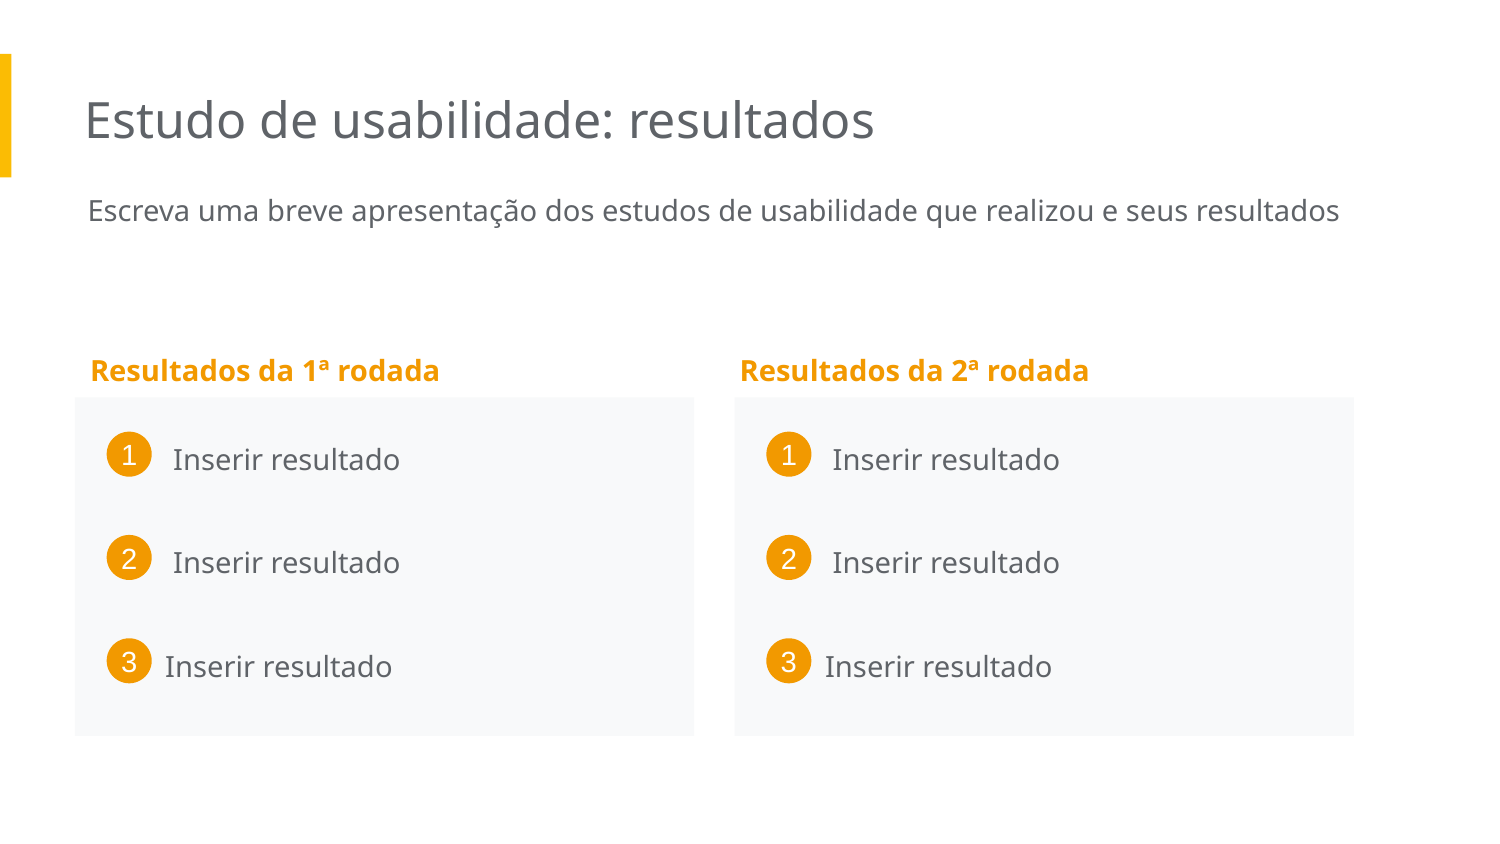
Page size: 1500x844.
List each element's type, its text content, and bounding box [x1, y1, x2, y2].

text_box 1 [766, 431, 812, 477]
text_box Inserir resultado [809, 627, 1358, 699]
text_box Inserir resultado [158, 421, 706, 492]
text_box 2 [766, 534, 812, 580]
text_box Inserir resultado [817, 524, 1365, 595]
text_box [74, 397, 695, 736]
text_box 2 [106, 534, 152, 580]
text_box Inserir resultado [150, 627, 698, 699]
text_box Resultados da 2ª rodada [724, 331, 1272, 402]
text_box [734, 397, 1354, 736]
text_box Inserir resultado [158, 524, 706, 595]
text_box Resultados da 1ª rodada [74, 331, 623, 397]
text_box Inserir resultado [817, 421, 1365, 492]
text_box 3 [766, 638, 812, 684]
text_box Escreva uma breve apresentação dos estudos de usabilidade que realizou e seus resultados [87, 172, 1379, 283]
text_box Estudo de usabilidade: resultados [84, 73, 1095, 164]
text_box 3 [106, 638, 152, 684]
text_box 1 [106, 431, 152, 477]
